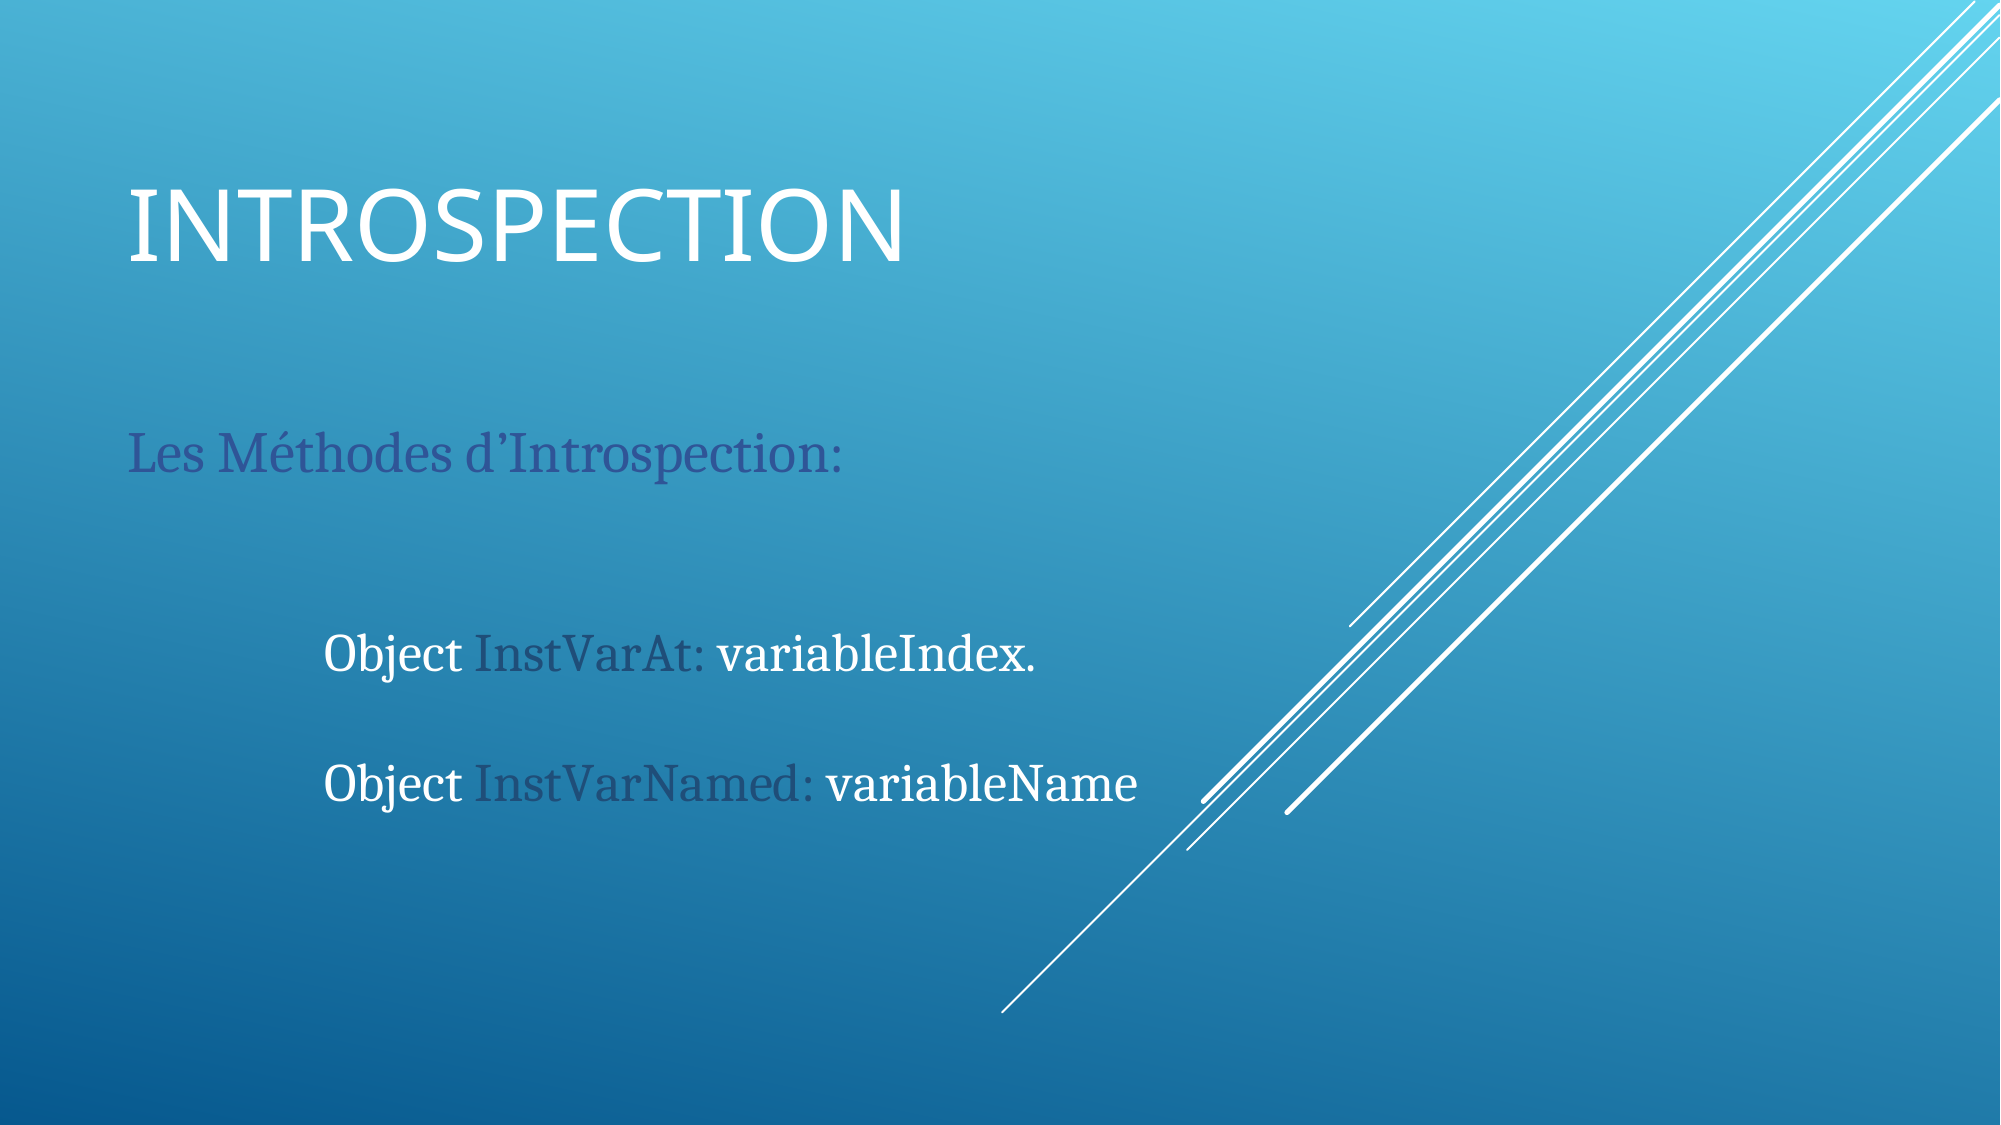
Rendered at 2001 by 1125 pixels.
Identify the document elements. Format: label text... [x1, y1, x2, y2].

title Introspection [112, 112, 1425, 289]
subtitle Object InstVarAt: variableIndex. Object InstVarNamed: variableName [309, 609, 1351, 930]
text_box Les Méthodes d’Introspection: [112, 406, 1019, 492]
